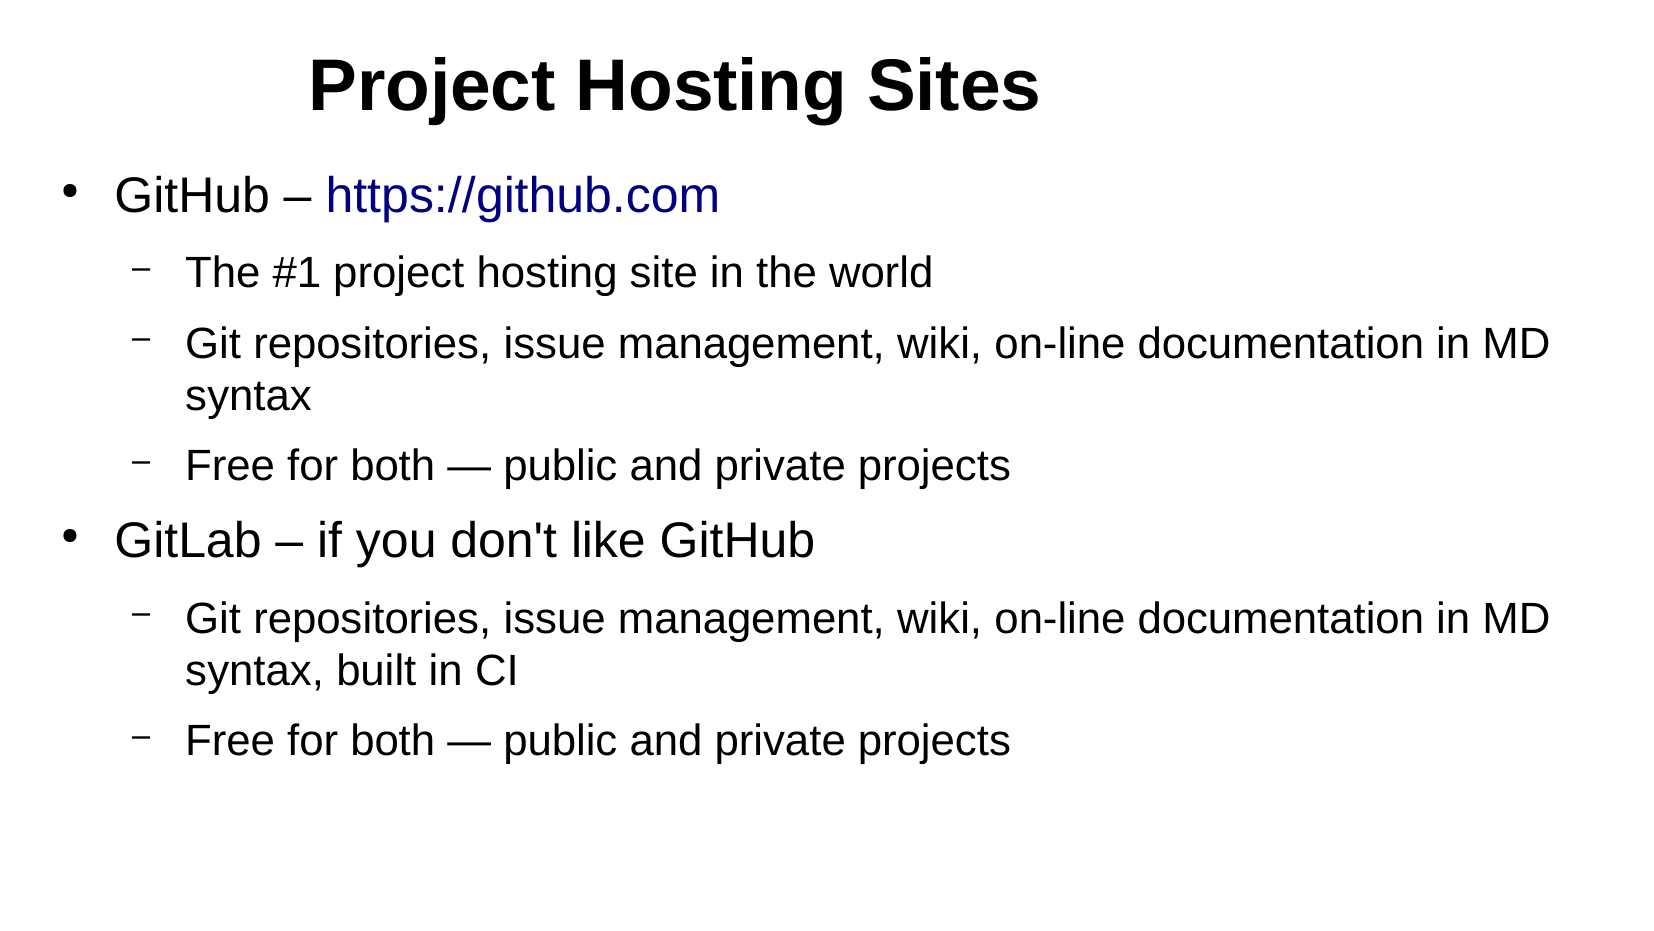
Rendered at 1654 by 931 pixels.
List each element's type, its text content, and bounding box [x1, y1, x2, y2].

list GitHub – https://github.com The #1 project hosting site in the world Git repositories, issue management, wiki, on-line documentation in MD syntax Free for both — public and private projects GitLab – if you don't like GitHub Git repositories, issue management, wiki, on-line documentation in MD syntax, built in CI Free for both — public and private projects [25, 156, 1628, 912]
title Project Hosting Sites [25, 5, 1325, 157]
